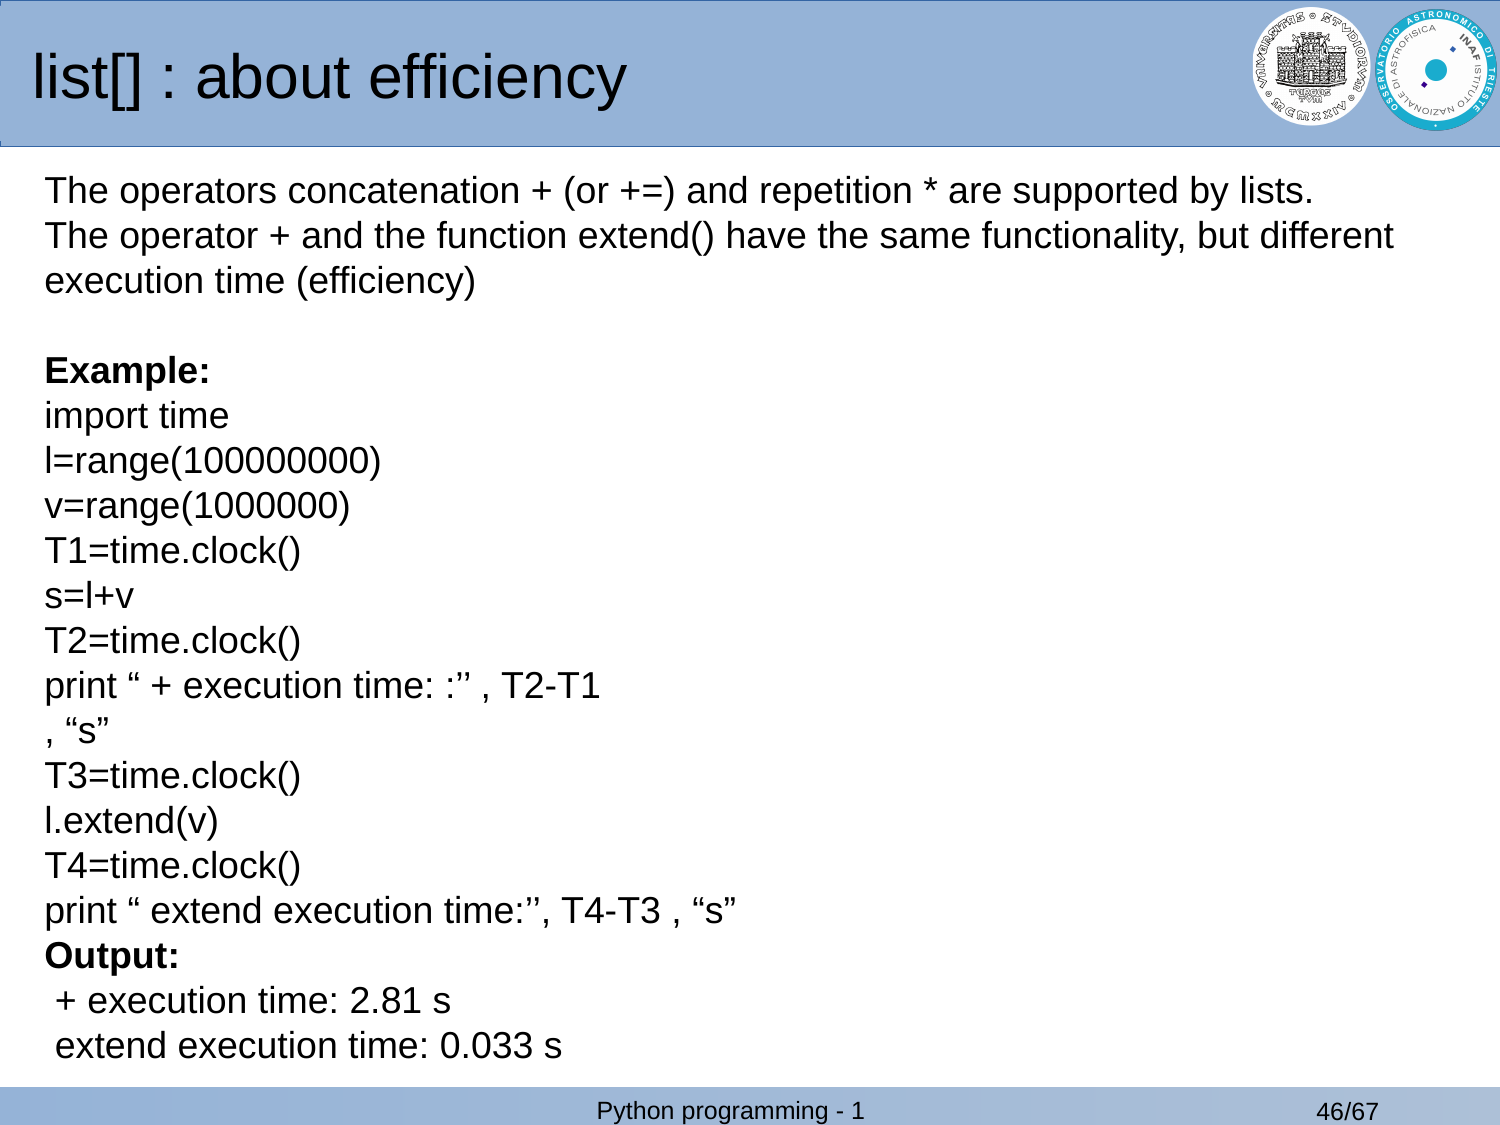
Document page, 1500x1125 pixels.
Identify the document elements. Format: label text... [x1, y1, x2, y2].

list The operators concatenation + (or +=) and repetition * are supported by lists. The operator + and the function extend() have the same functionality, but different execution time (efficiency) Example: import time l=range(100000000) v=range(1000000) T1=time.clock() s=l+v T2=time.clock() print “ + execution time: :’’ , T2-T1 , “s” T3=time.clock() l.extend(v) T4=time.clock() print “ extend execution time:’’, T4-T3 , “s” Output: + execution time: 2.81 s extend execution time: 0.033 s [29, 158, 1500, 1071]
text_box list[] : about efficiency [0, 5, 1253, 141]
picture [1253, 0, 1500, 156]
